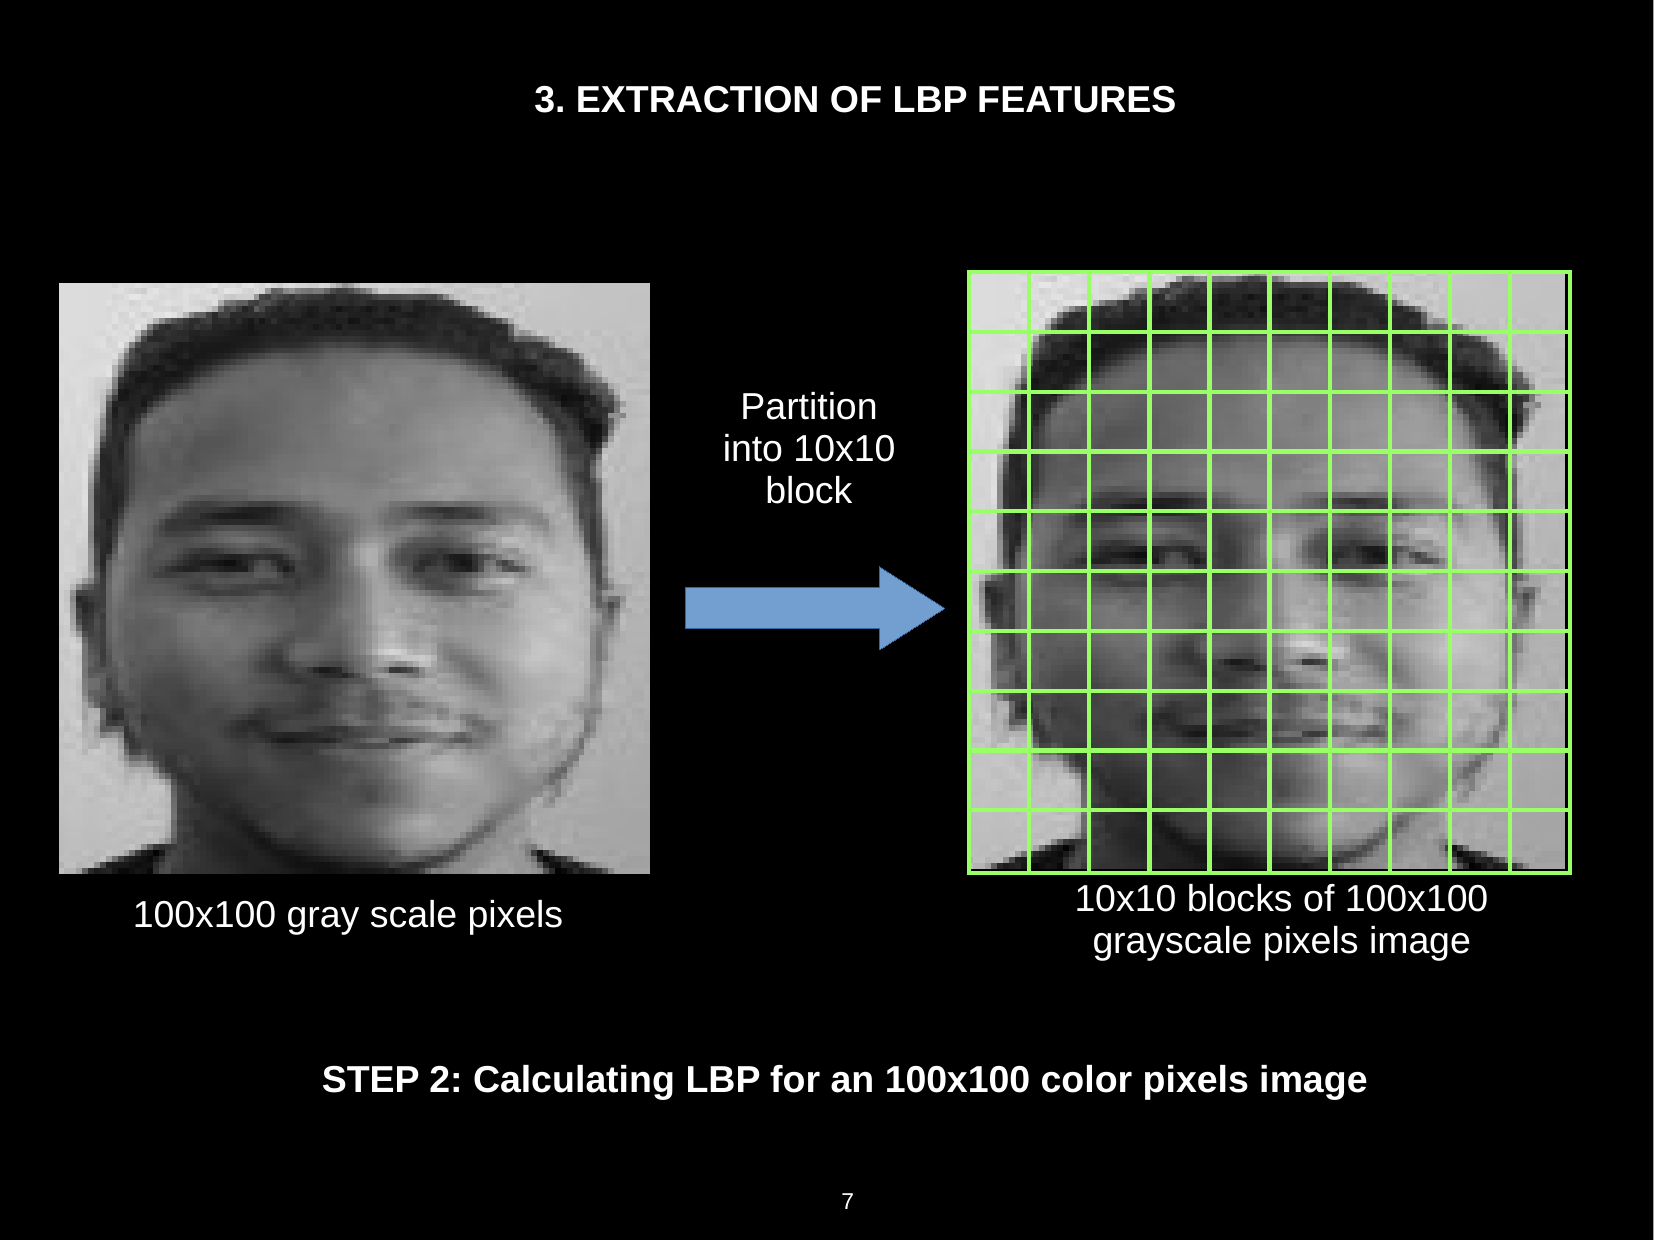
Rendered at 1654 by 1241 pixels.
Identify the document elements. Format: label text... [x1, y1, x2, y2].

table_cell [1152, 573, 1207, 629]
table_cell [1332, 573, 1388, 629]
table_cell [1031, 573, 1087, 629]
table_cell [1272, 633, 1328, 689]
table_cell [1152, 753, 1207, 808]
table_cell [1091, 573, 1147, 629]
table_cell [1091, 334, 1147, 390]
table_cell [1031, 812, 1087, 871]
table_cell [1152, 693, 1207, 748]
table_header [1031, 274, 1087, 330]
table_cell [1031, 334, 1087, 390]
table_cell [1212, 334, 1267, 390]
table_cell [1212, 573, 1267, 629]
table_cell [1091, 753, 1147, 808]
table_cell [971, 454, 1027, 509]
table_cell [1031, 693, 1087, 748]
table_cell [1152, 633, 1207, 689]
table_cell [1272, 394, 1328, 449]
table_cell [1392, 334, 1448, 390]
table_cell [1212, 812, 1267, 871]
table_cell [1272, 573, 1328, 629]
table_cell [1091, 454, 1147, 509]
table_cell [971, 753, 1027, 808]
table_cell [1091, 693, 1147, 748]
table_cell [1091, 394, 1147, 449]
table_cell [1452, 753, 1508, 808]
table_cell [1332, 513, 1388, 569]
table_cell [1091, 812, 1147, 871]
table_cell [1392, 513, 1448, 569]
text_box Partition into 10x10 block [696, 377, 922, 519]
table_cell [1031, 394, 1087, 449]
table_cell [1212, 454, 1267, 509]
table_cell [1031, 513, 1087, 569]
table_header [1452, 274, 1508, 330]
table_cell [1452, 633, 1508, 689]
table_cell [1452, 454, 1508, 509]
table_cell [1332, 633, 1388, 689]
table_cell [971, 334, 1027, 390]
table_cell [1332, 693, 1388, 748]
table_cell [1332, 394, 1388, 449]
table_cell [1031, 753, 1087, 808]
text_box 7 [826, 1181, 886, 1222]
table_cell [1031, 454, 1087, 509]
table_cell [1091, 633, 1147, 689]
text_box STEP 2: Calculating LBP for an 100x100 color pixels image [307, 1051, 1441, 1150]
table_cell [1512, 394, 1568, 449]
table_cell [1031, 633, 1087, 689]
table_cell [1152, 513, 1207, 569]
table_cell [1452, 812, 1508, 871]
table_cell [1332, 812, 1388, 871]
text_box 3. EXTRACTION OF LBP FEATURES [519, 70, 1382, 128]
table_cell [971, 513, 1027, 569]
table_cell [1272, 334, 1328, 390]
table_cell [1332, 753, 1388, 808]
table_header [1212, 274, 1267, 330]
table_cell [1512, 454, 1568, 509]
table_header [1272, 274, 1328, 330]
table_cell [1392, 753, 1448, 808]
text_box 100x100 gray scale pixels [118, 885, 579, 985]
table_header [1392, 274, 1448, 330]
table_header [1512, 274, 1568, 330]
table_cell [1152, 454, 1207, 509]
table_cell [1452, 334, 1508, 390]
table_header [1152, 274, 1207, 330]
text_box [685, 566, 945, 650]
table_cell [971, 812, 1027, 871]
table_cell [1152, 394, 1207, 449]
table_cell [1212, 394, 1267, 449]
table_cell [1272, 812, 1328, 871]
table_cell [1512, 513, 1568, 569]
table_header [1091, 274, 1147, 330]
table_cell [1212, 633, 1267, 689]
table_cell [1332, 334, 1388, 390]
table_cell [1392, 693, 1448, 748]
table_cell [1512, 334, 1568, 390]
table_cell [1272, 753, 1328, 808]
table_cell [1452, 693, 1508, 748]
table_cell [1272, 454, 1328, 509]
table_cell [1332, 454, 1388, 509]
table_header [1332, 274, 1388, 330]
table_cell [1152, 812, 1207, 871]
table_cell [1272, 513, 1328, 569]
table_cell [1452, 394, 1508, 449]
table_cell [1152, 334, 1207, 390]
table_cell [1512, 693, 1568, 748]
table_cell [971, 693, 1027, 748]
table_cell [1392, 573, 1448, 629]
table_cell [1212, 693, 1267, 748]
picture [59, 283, 650, 875]
table_cell [1512, 573, 1568, 629]
table_cell [1212, 513, 1267, 569]
text_box 10x10 blocks of 100x100 grayscale pixels image [1051, 875, 1512, 969]
table_header [971, 274, 1027, 330]
table_cell [1452, 573, 1508, 629]
table_cell [971, 633, 1027, 689]
table_cell [971, 573, 1027, 629]
table_cell [1512, 633, 1568, 689]
table_cell [1512, 753, 1568, 808]
table_cell [1512, 812, 1568, 871]
table_cell [1392, 454, 1448, 509]
table_cell [1091, 513, 1147, 569]
table_cell [971, 394, 1027, 449]
table_cell [1392, 633, 1448, 689]
table_cell [1272, 693, 1328, 748]
table_cell [1212, 753, 1267, 808]
table_cell [1392, 394, 1448, 449]
table_cell [1452, 513, 1508, 569]
table_cell [1392, 812, 1448, 871]
